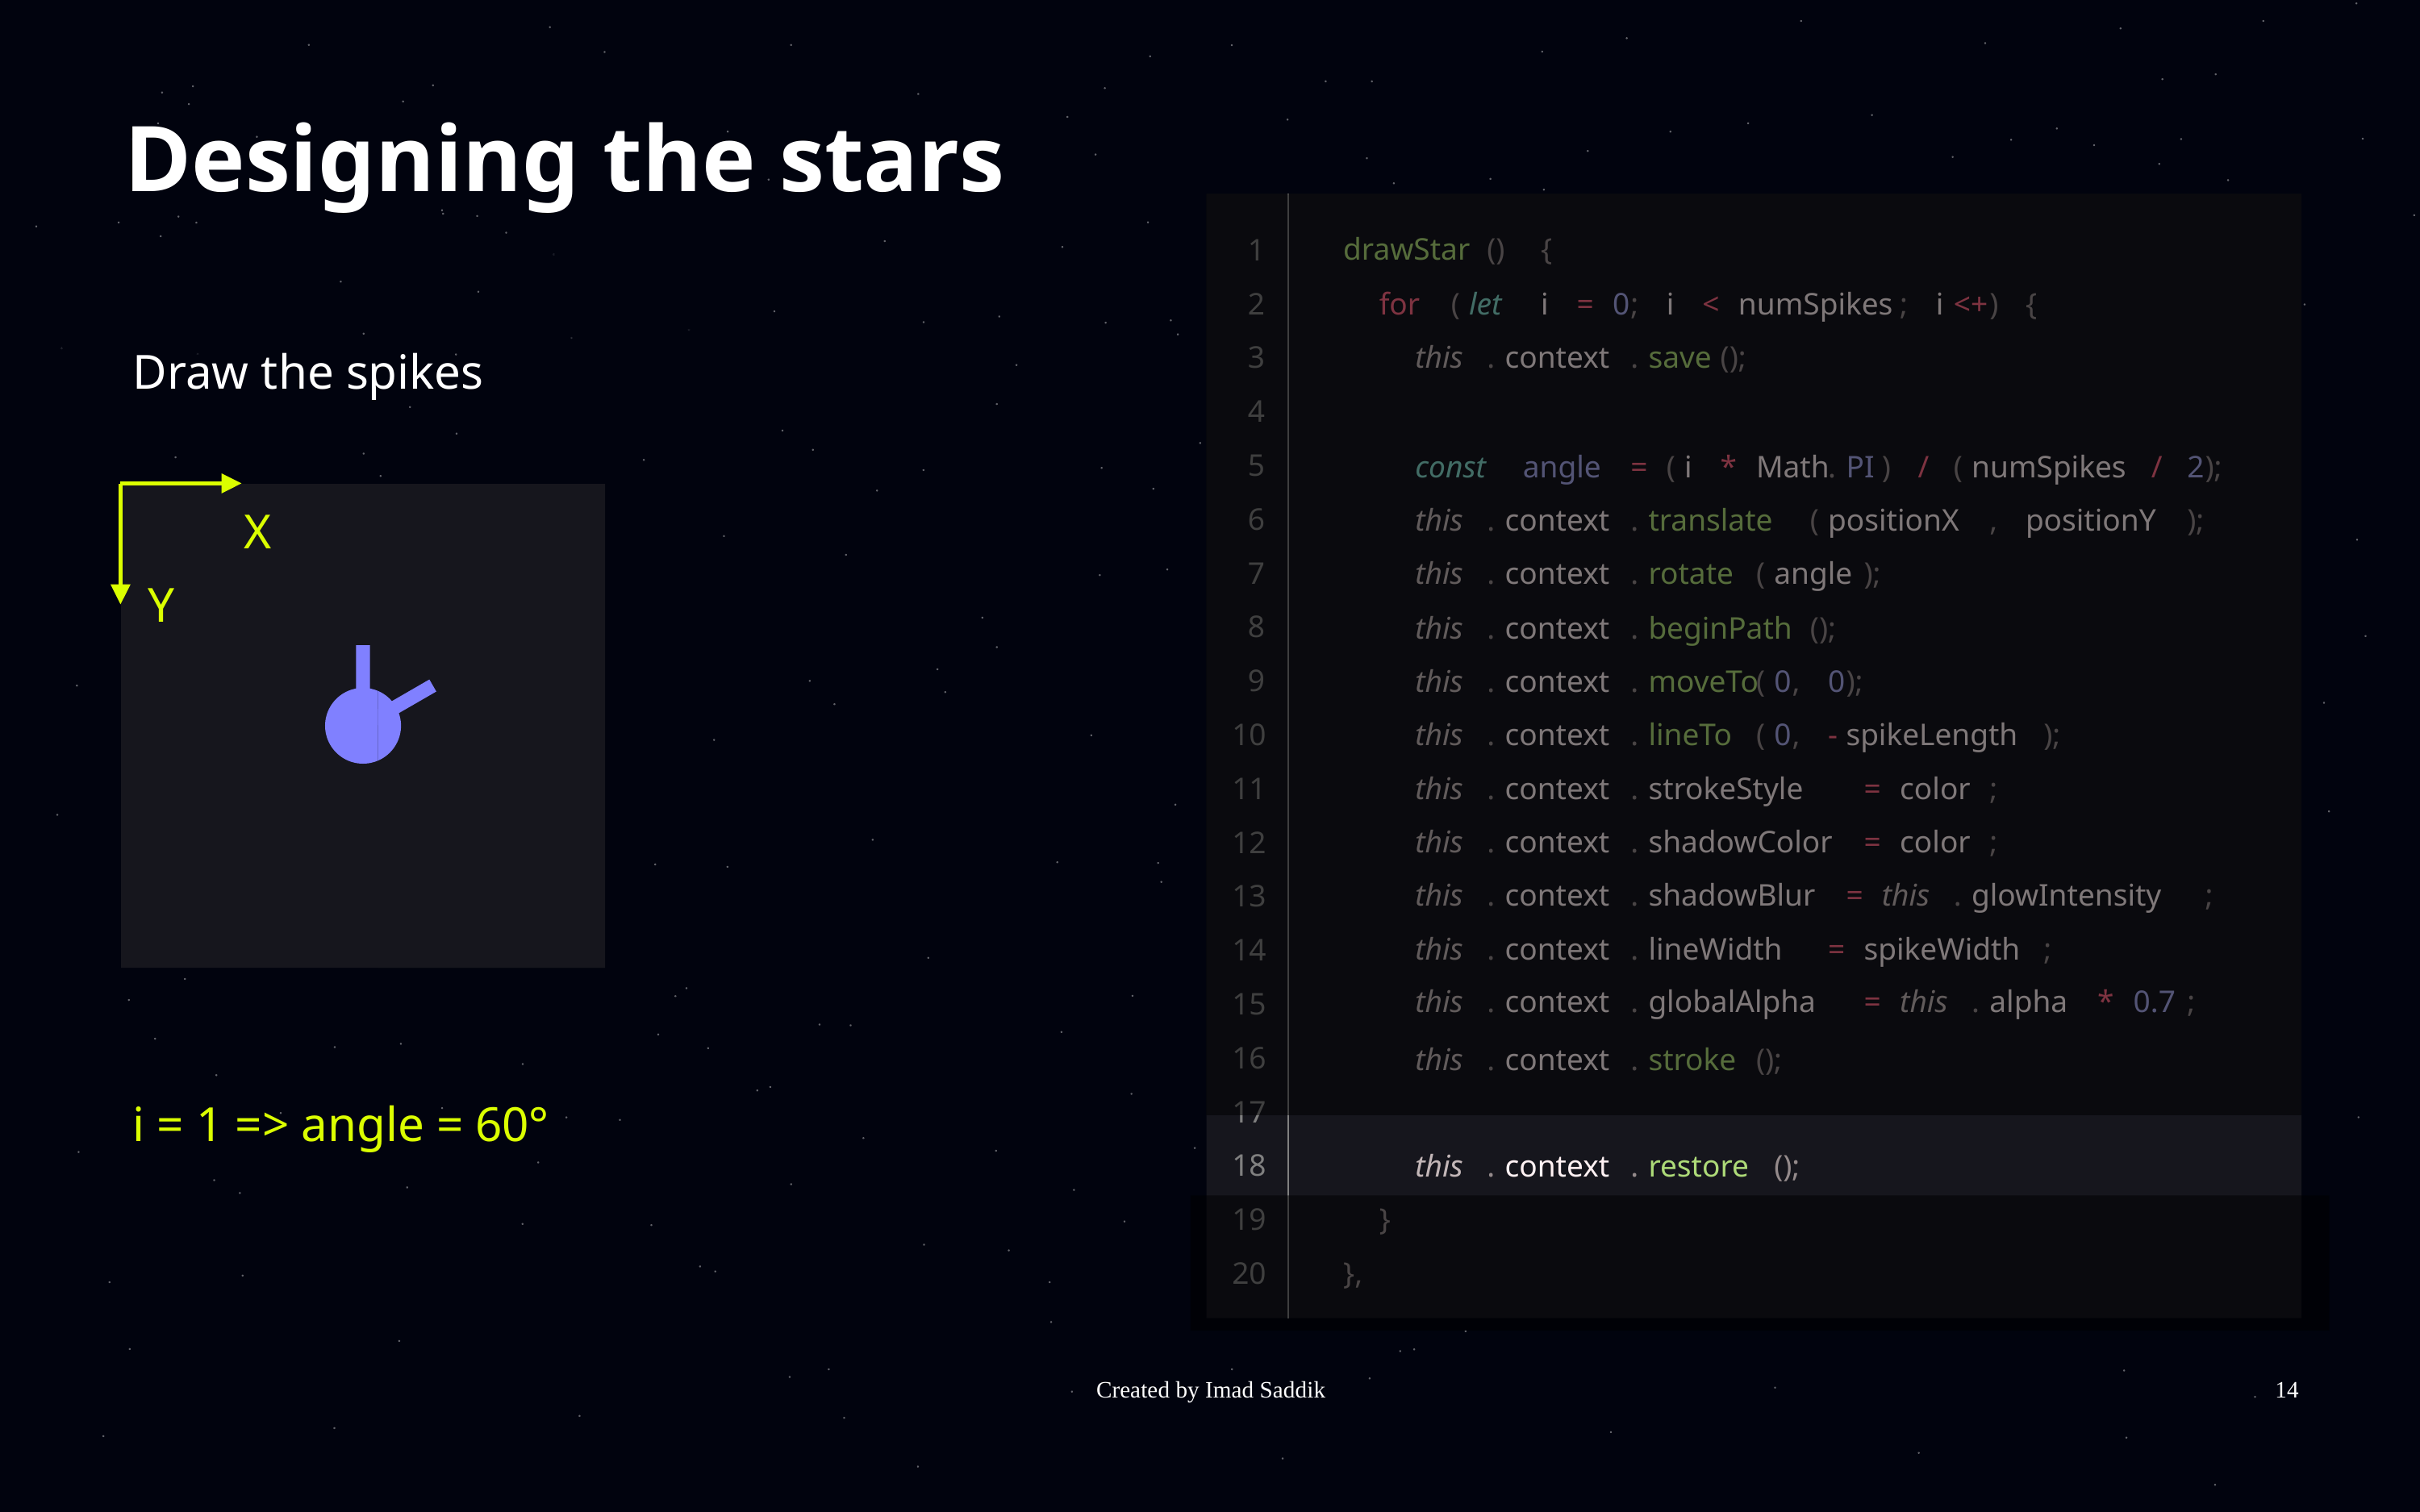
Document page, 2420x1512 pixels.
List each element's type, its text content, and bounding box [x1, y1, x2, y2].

text_box X [232, 495, 323, 565]
text_box [1206, 194, 2302, 1115]
text_box Designing the stars [112, 61, 1411, 251]
picture [121, 484, 606, 968]
text_box i = 1 => angle = 60° [121, 1089, 727, 1158]
text_box [1190, 1195, 2330, 1331]
text_box Y [136, 569, 227, 639]
picture [1206, 1115, 2302, 1195]
text_box Draw the spikes [121, 301, 727, 454]
